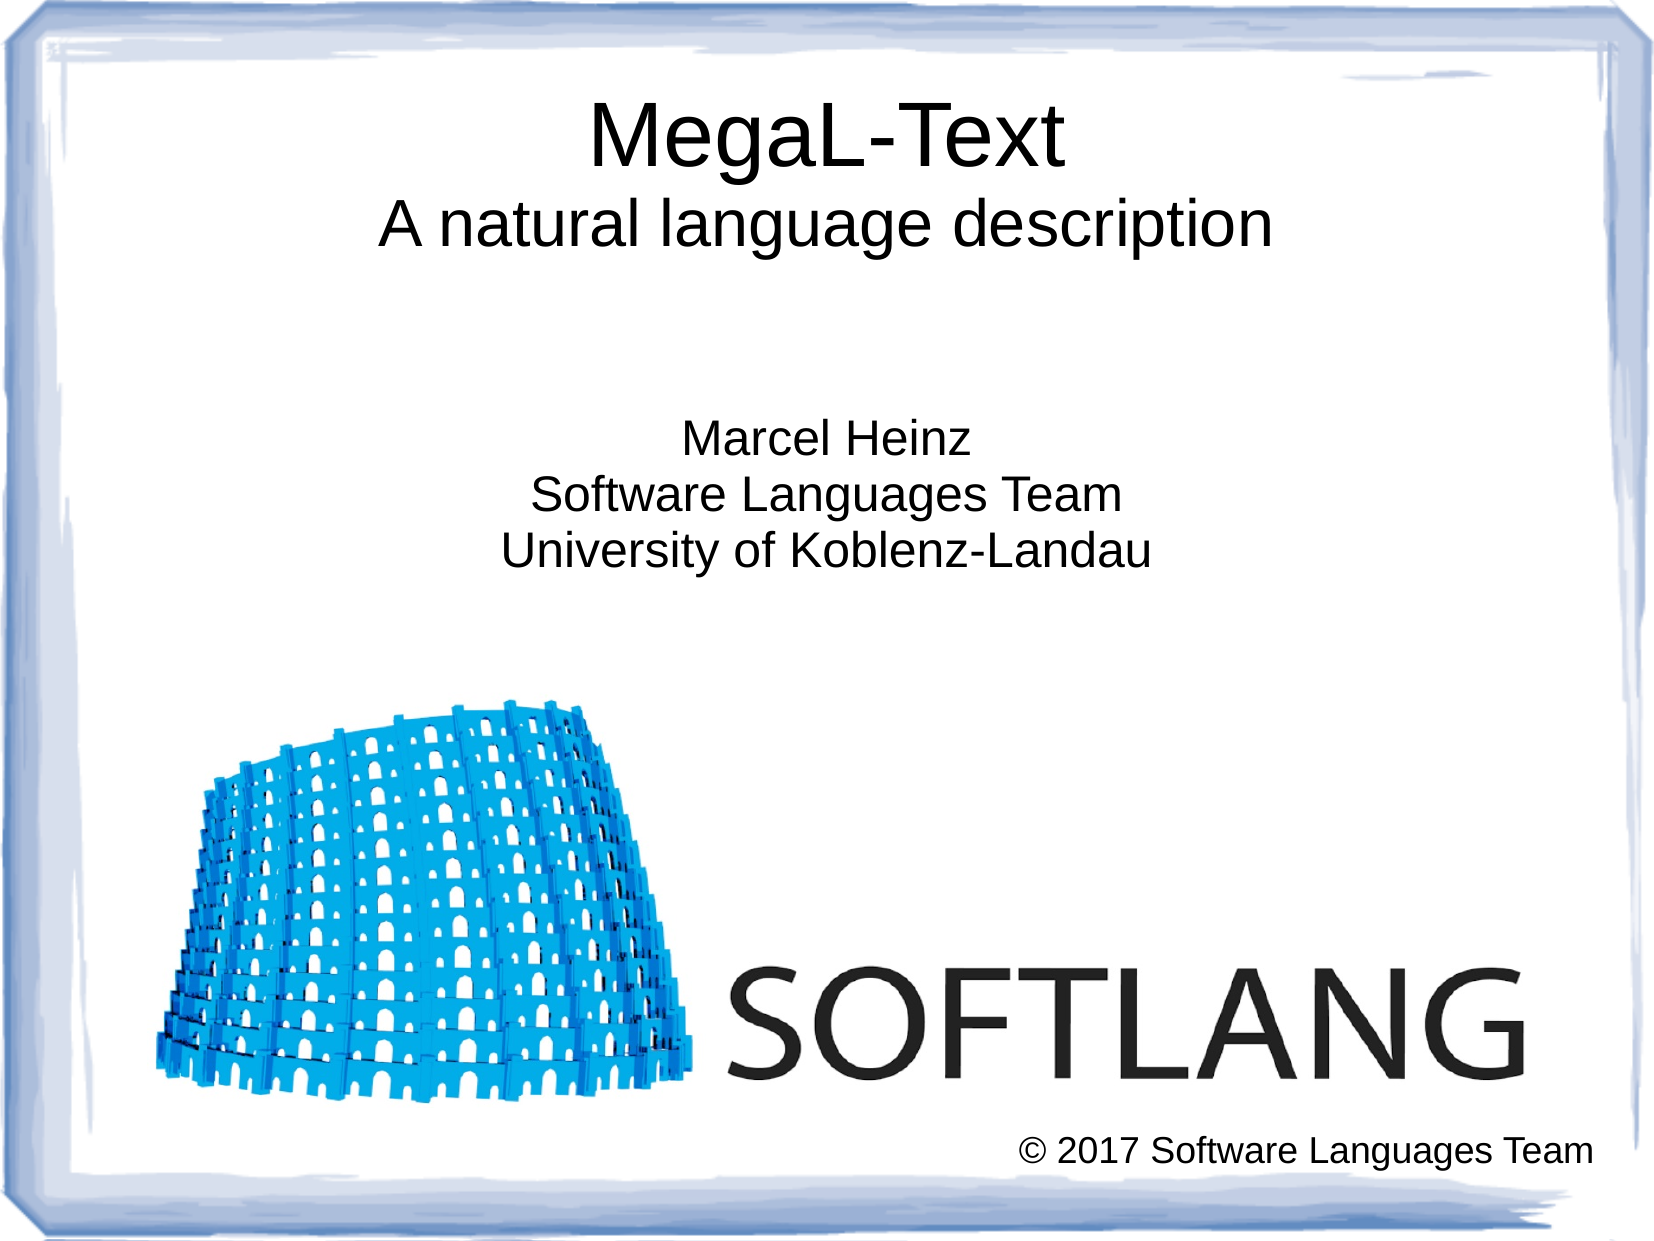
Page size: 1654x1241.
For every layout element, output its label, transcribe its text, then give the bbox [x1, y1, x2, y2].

text_box © 2017 Software Languages Team [1003, 1122, 1625, 1182]
subtitle MegaL-Text A natural language description Marcel Heinz Software Languages Team University of Koblenz-Landau [82, 49, 1571, 1004]
picture [0, 0, 1654, 1241]
